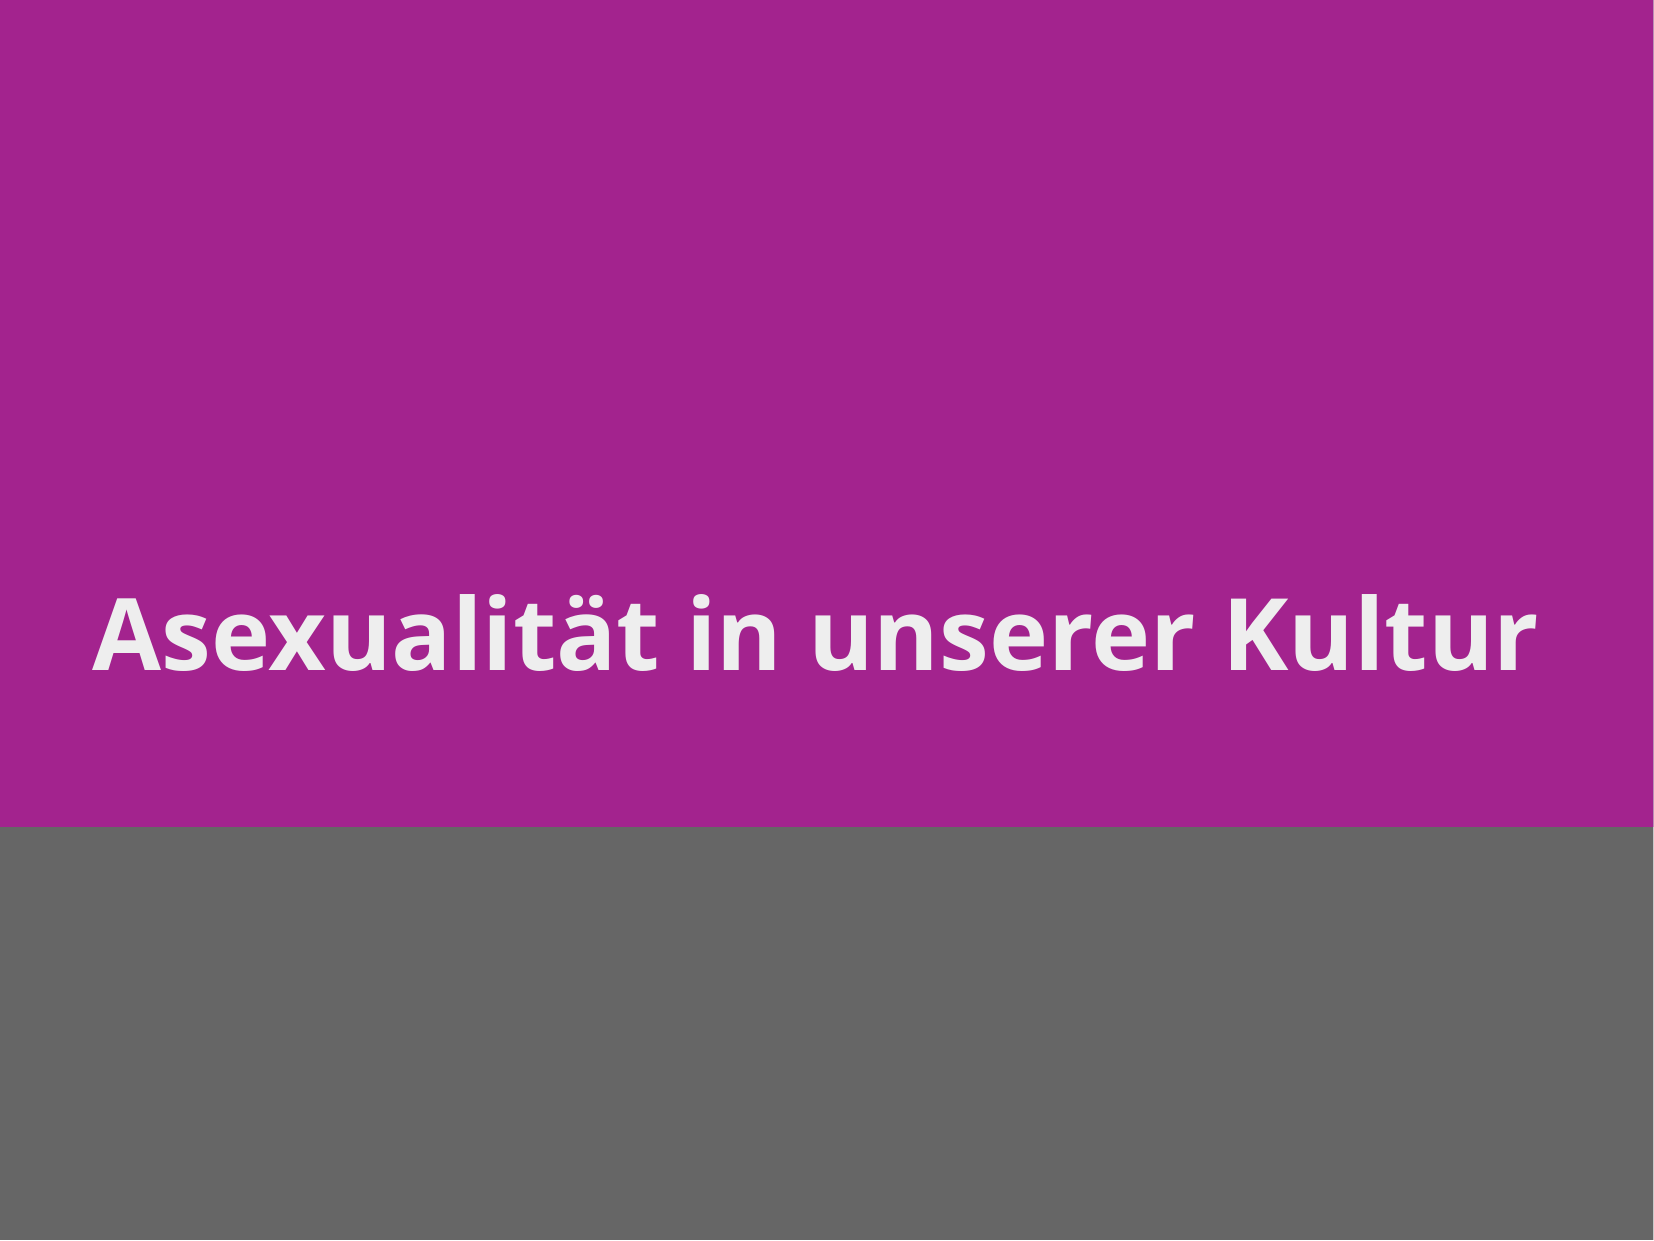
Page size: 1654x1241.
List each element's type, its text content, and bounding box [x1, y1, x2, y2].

title Asexualität in unserer Kultur [59, 472, 1595, 792]
